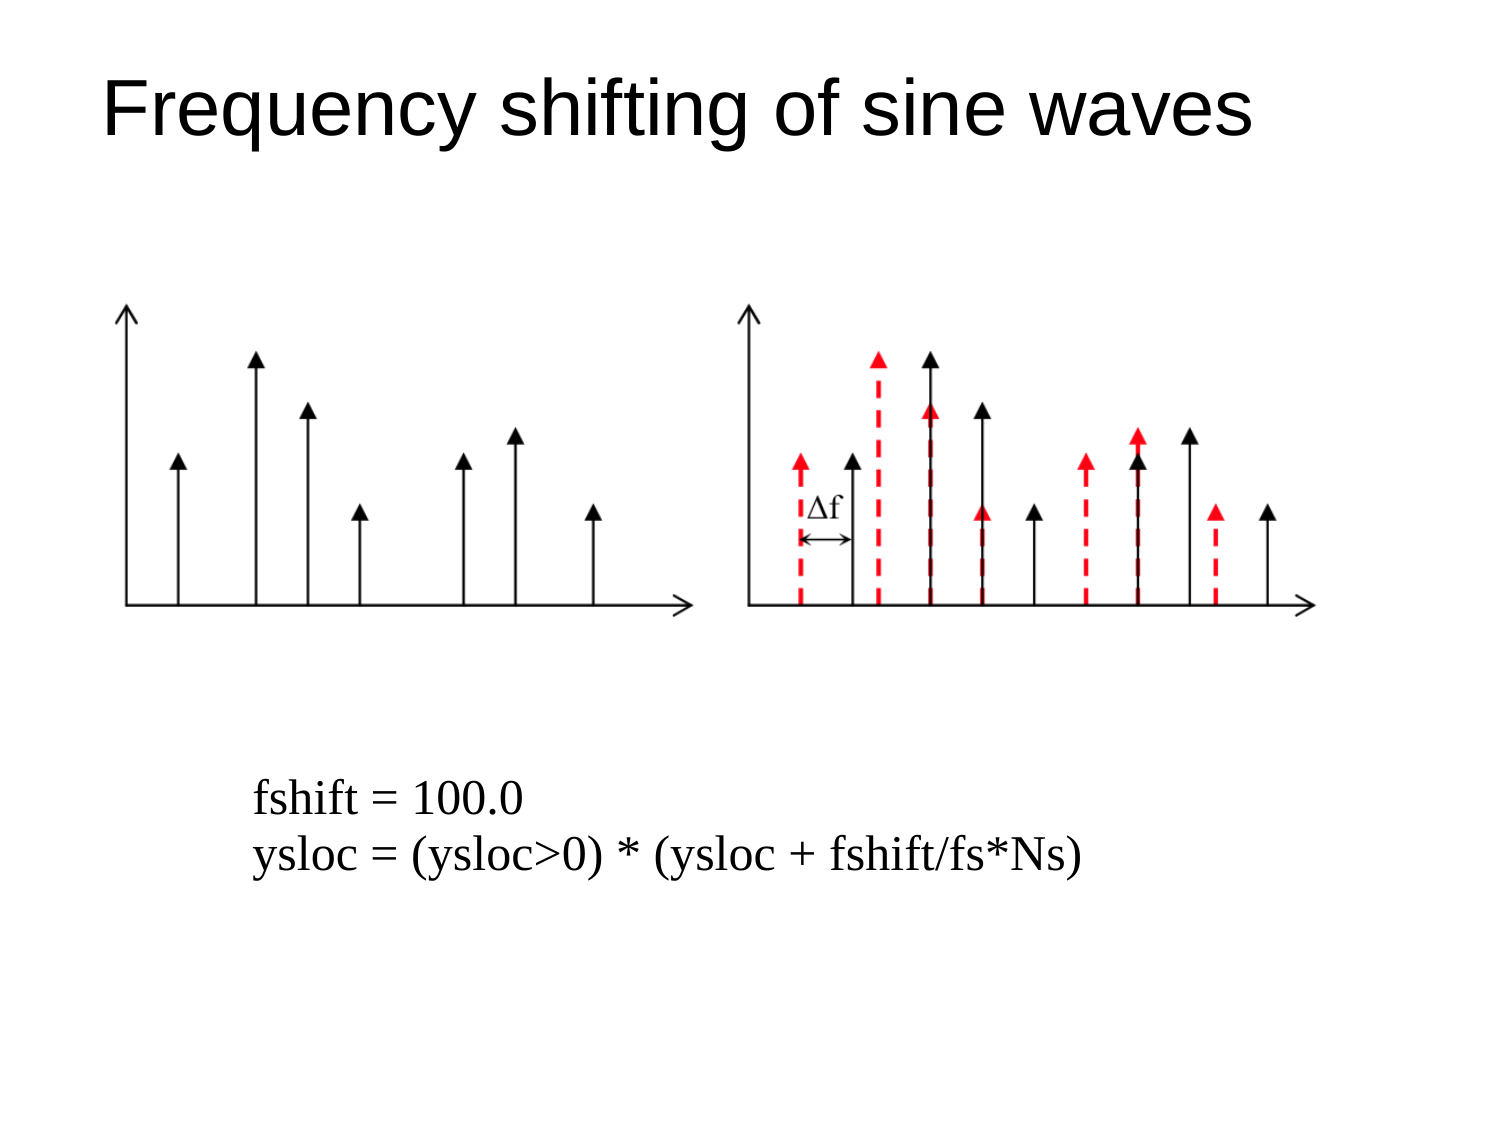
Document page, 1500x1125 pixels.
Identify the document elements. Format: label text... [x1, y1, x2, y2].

picture [112, 299, 1332, 625]
title Frequency shifting of sine waves [73, 9, 1350, 198]
text_box fshift = 100.0 ysloc = (ysloc>0) * (ysloc + fshift/fs*Ns) [237, 762, 1300, 946]
